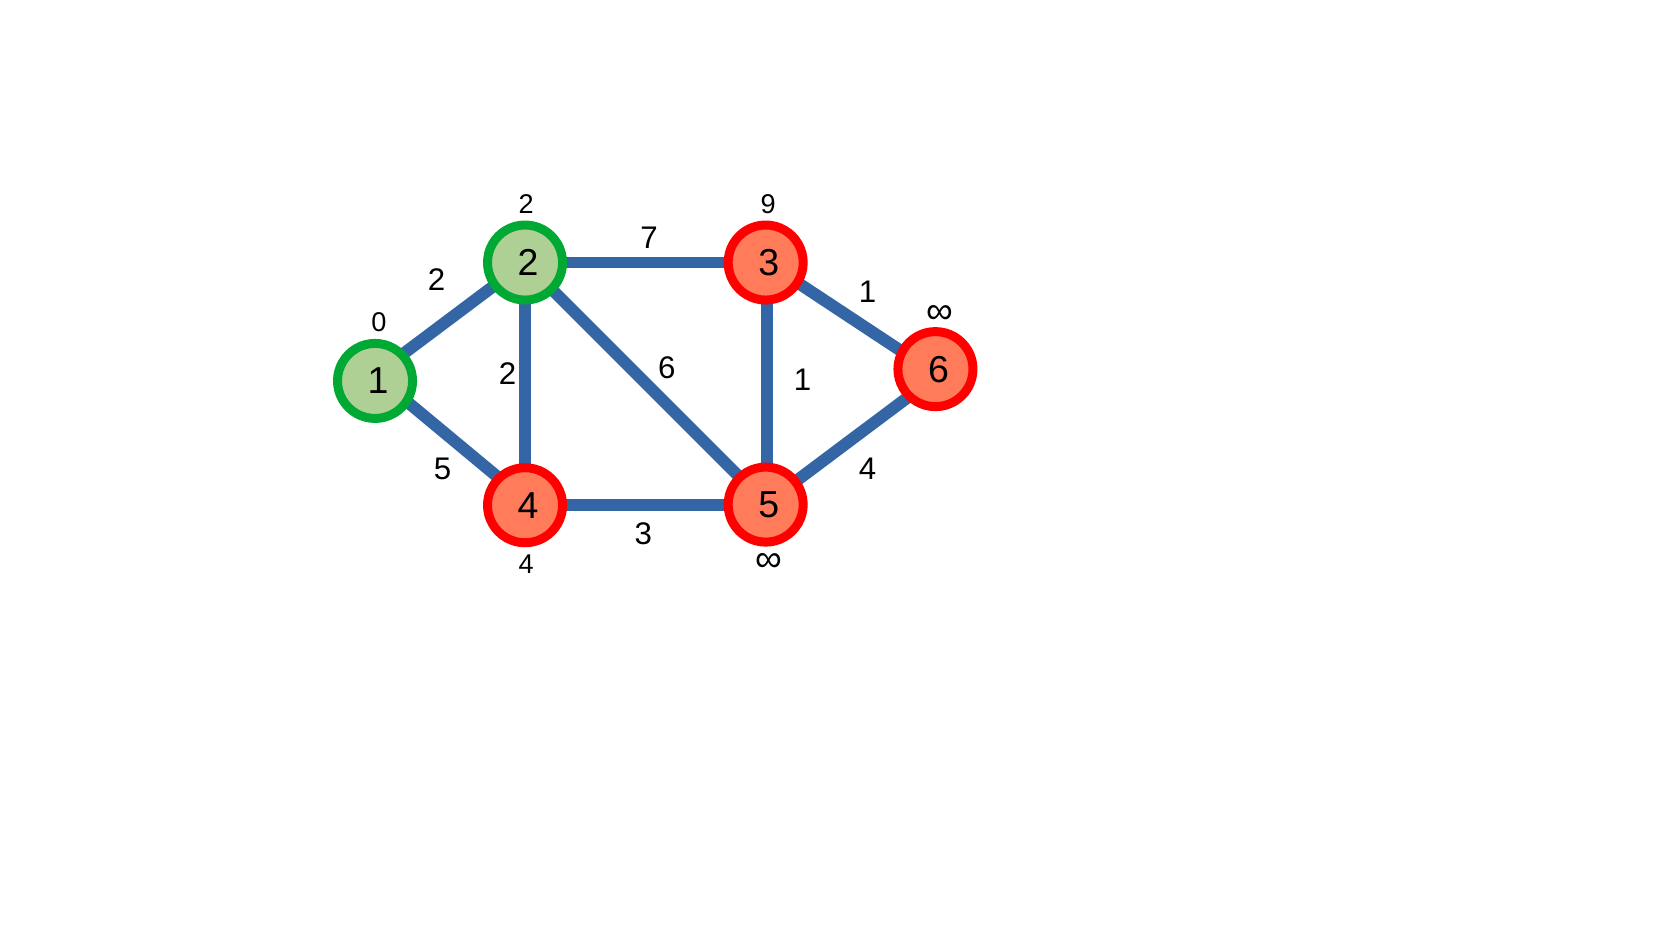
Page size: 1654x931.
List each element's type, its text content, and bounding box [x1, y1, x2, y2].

text_box 0 [356, 294, 413, 351]
text_box 5 [728, 467, 804, 532]
text_box 2 [487, 225, 563, 301]
text_box 4 [844, 443, 892, 494]
text_box 1 [337, 348, 413, 419]
text_box ∞ [911, 282, 968, 340]
text_box 7 [625, 213, 673, 263]
text_box 2 [483, 349, 531, 399]
text_box 6 [897, 340, 973, 407]
text_box 4 [487, 467, 563, 536]
text_box 2 [503, 175, 561, 233]
text_box 6 [643, 343, 691, 393]
text_box 1 [779, 355, 827, 405]
text_box 9 [745, 175, 803, 233]
text_box 2 [413, 254, 461, 305]
text_box ∞ [740, 530, 797, 588]
text_box 4 [503, 536, 561, 594]
text_box 3 [728, 231, 804, 301]
text_box 3 [619, 508, 667, 559]
text_box 5 [418, 443, 467, 494]
text_box 1 [844, 266, 892, 317]
